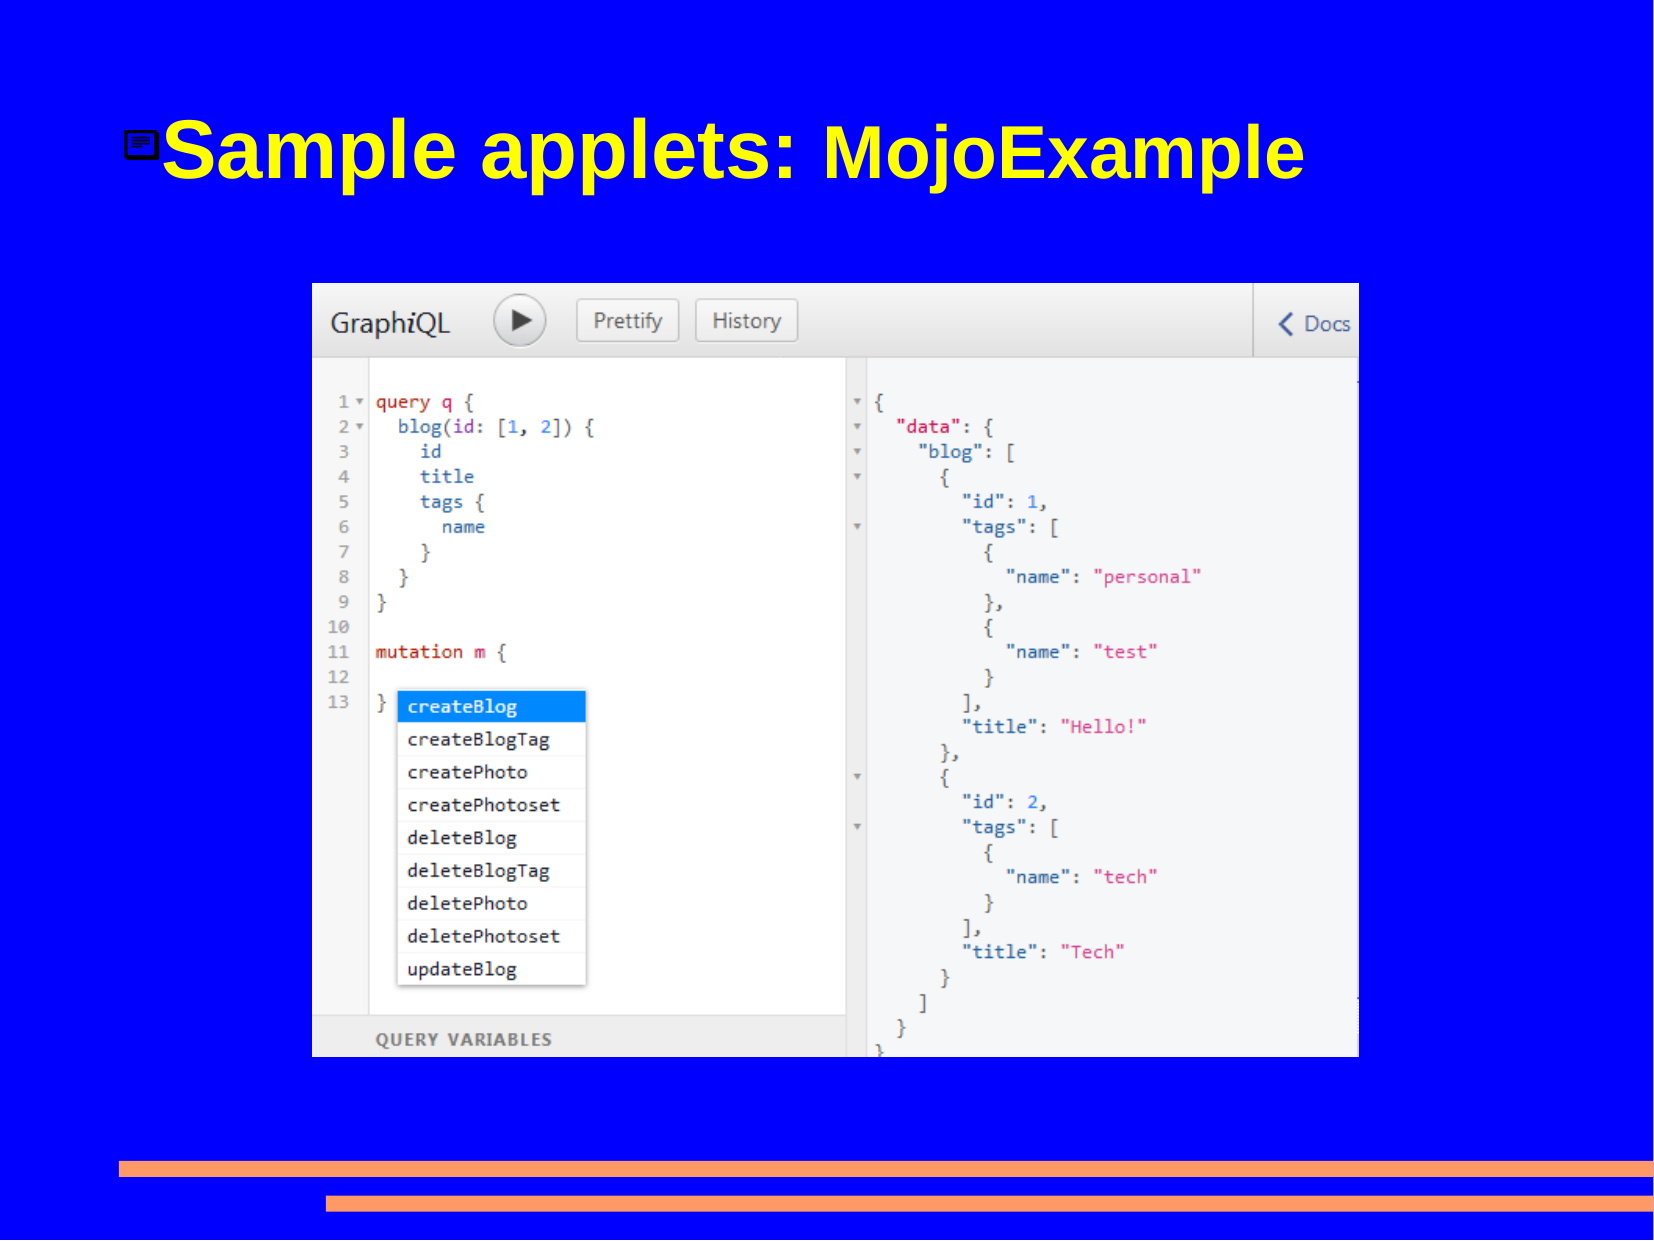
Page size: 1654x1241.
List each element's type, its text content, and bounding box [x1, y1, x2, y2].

picture [312, 283, 1359, 1057]
title Sample applets: MojoExample [121, 46, 1534, 254]
